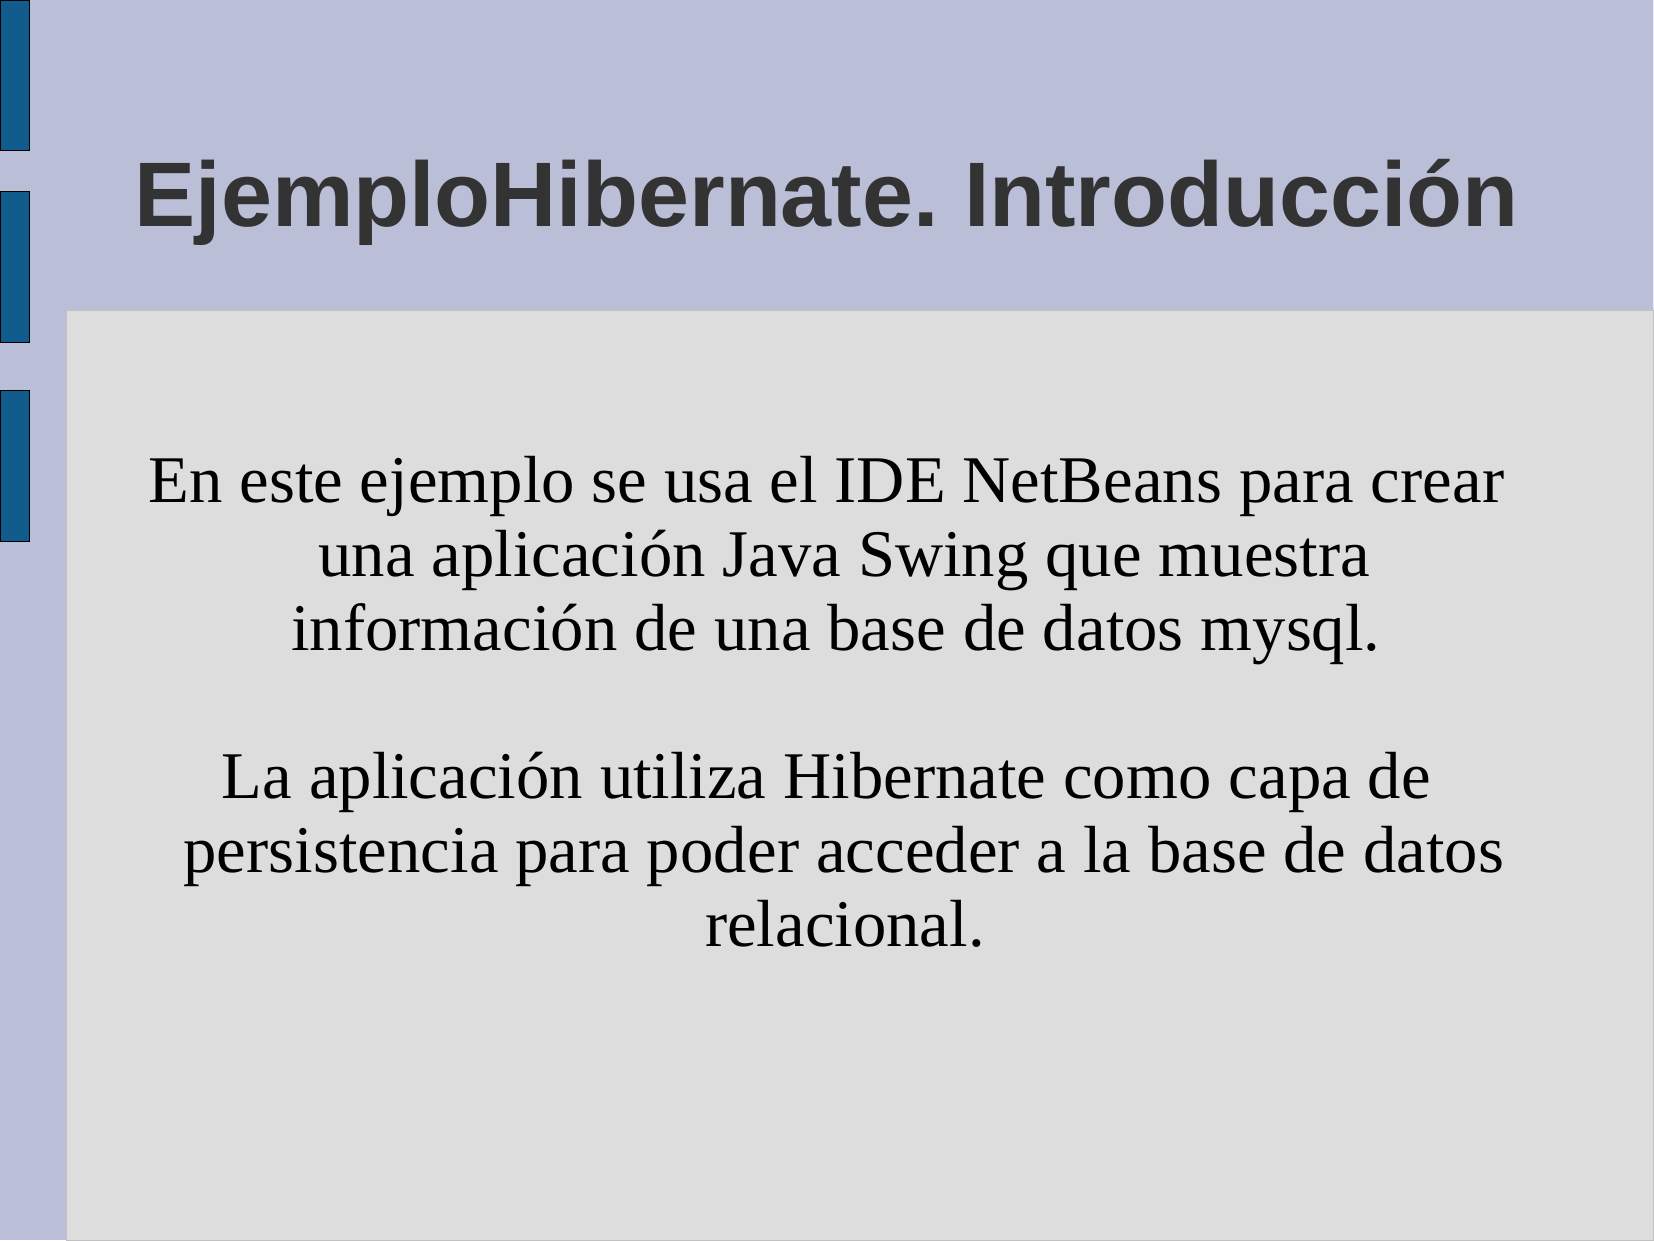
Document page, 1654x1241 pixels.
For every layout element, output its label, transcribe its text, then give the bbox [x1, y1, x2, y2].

title EjemploHibernate. Introducción [121, 98, 1534, 291]
subtitle En este ejemplo se usa el IDE NetBeans para crear una aplicación Java Swing que muestra información de una base de datos mysql. La aplicación utiliza Hibernate como capa de persistencia para poder acceder a la base de datos relacional. [121, 318, 1534, 1086]
